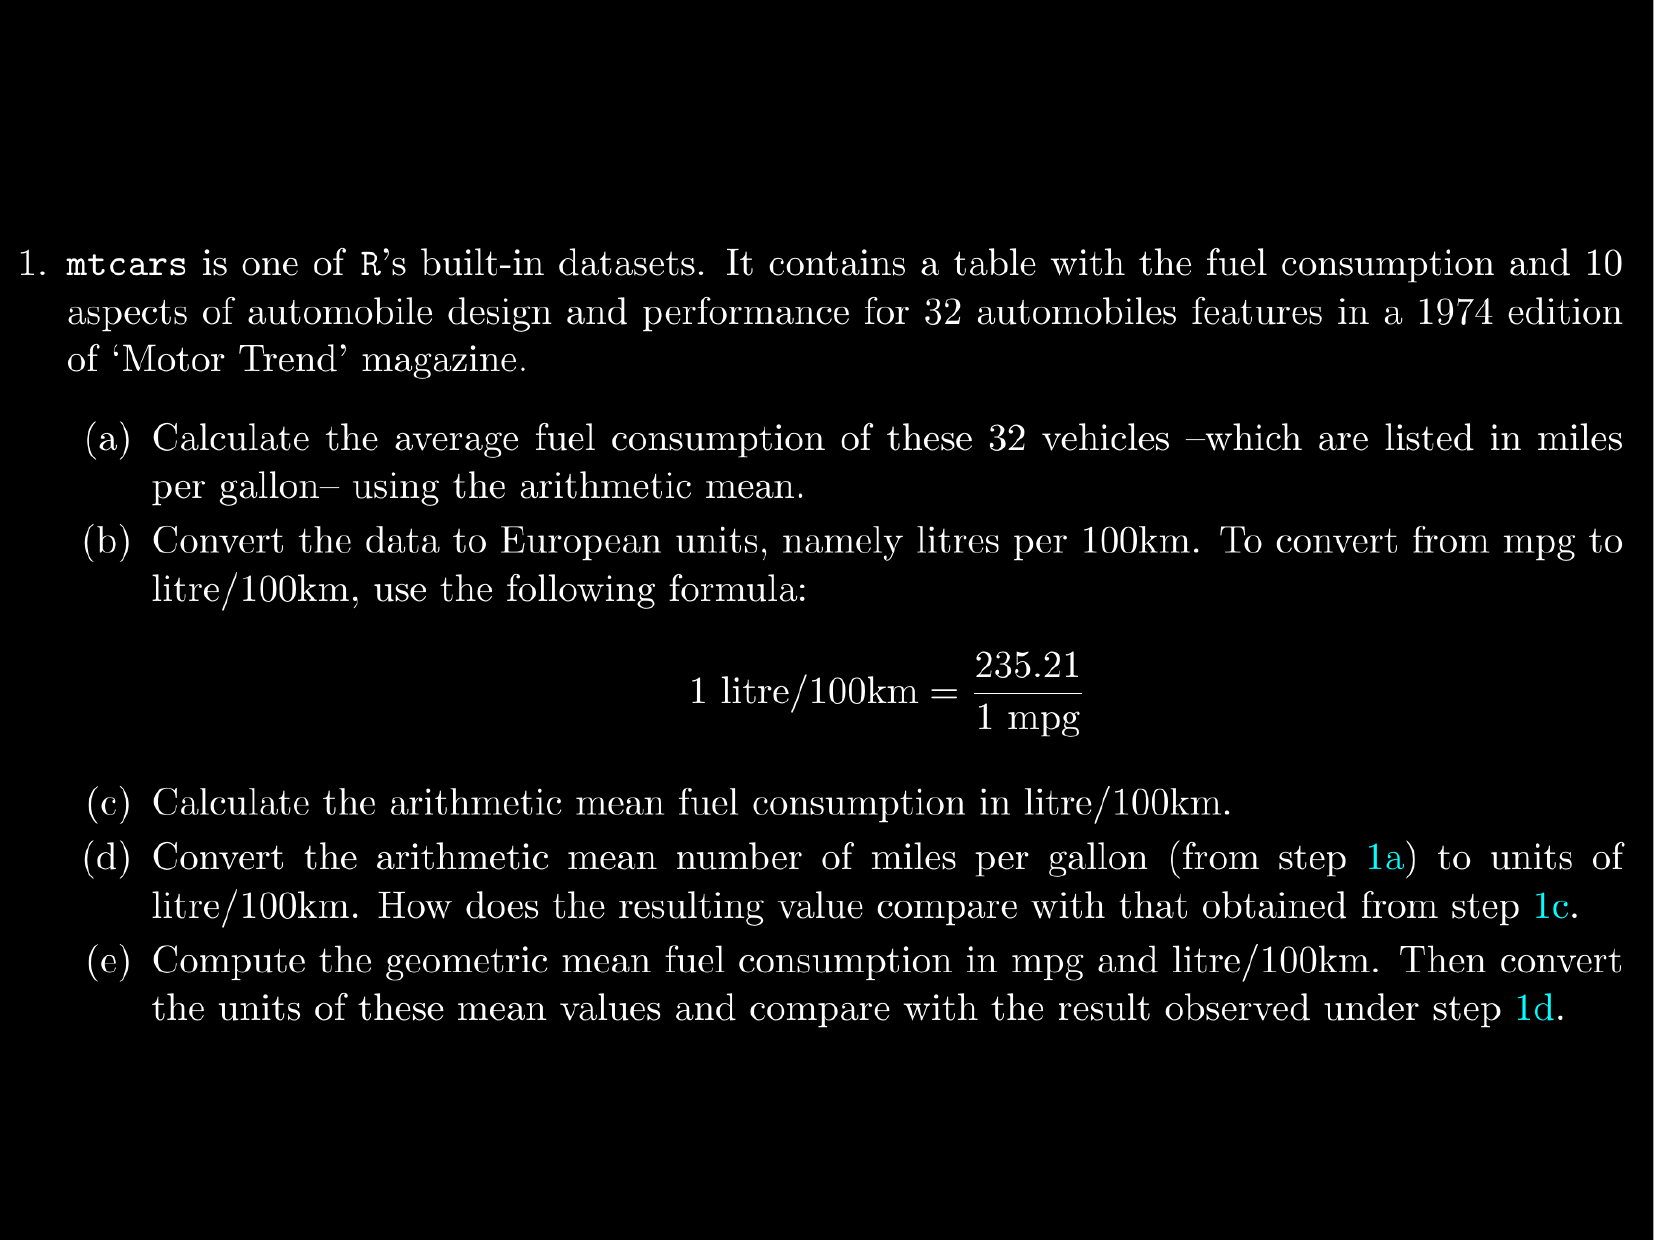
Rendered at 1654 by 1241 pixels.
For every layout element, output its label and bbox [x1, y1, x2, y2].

picture [11, 238, 1649, 1033]
